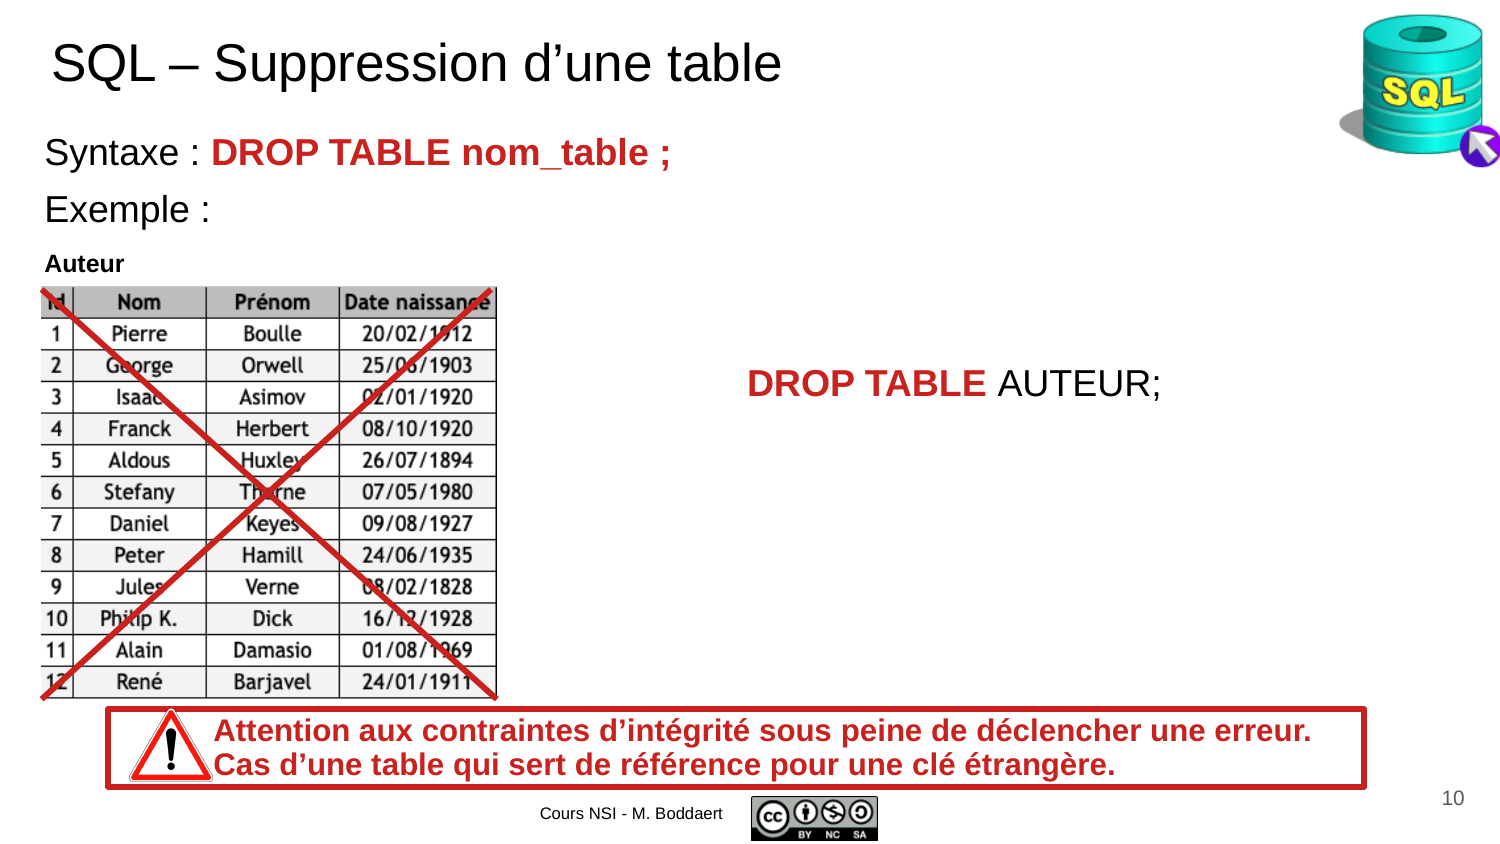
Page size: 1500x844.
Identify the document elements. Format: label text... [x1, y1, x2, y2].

text_box Syntaxe : DROP TABLE nom_table ; Exemple : [29, 120, 1477, 760]
slide_number <numéro> [1389, 764, 1480, 830]
text_box Auteur [29, 242, 140, 286]
picture [129, 708, 213, 782]
picture [41, 294, 262, 694]
picture [751, 796, 878, 841]
title SQL – Suppression d’une table [51, 13, 1334, 108]
picture [1334, 0, 1500, 169]
text_box DROP TABLE AUTEUR; [732, 354, 1134, 414]
text_box Attention aux contraintes d’intégrité sous peine de déclencher une erreur. Cas d’une table qui sert de référence pour une clé étrangère. [108, 708, 1365, 787]
picture [47, 498, 492, 700]
picture [41, 286, 497, 694]
